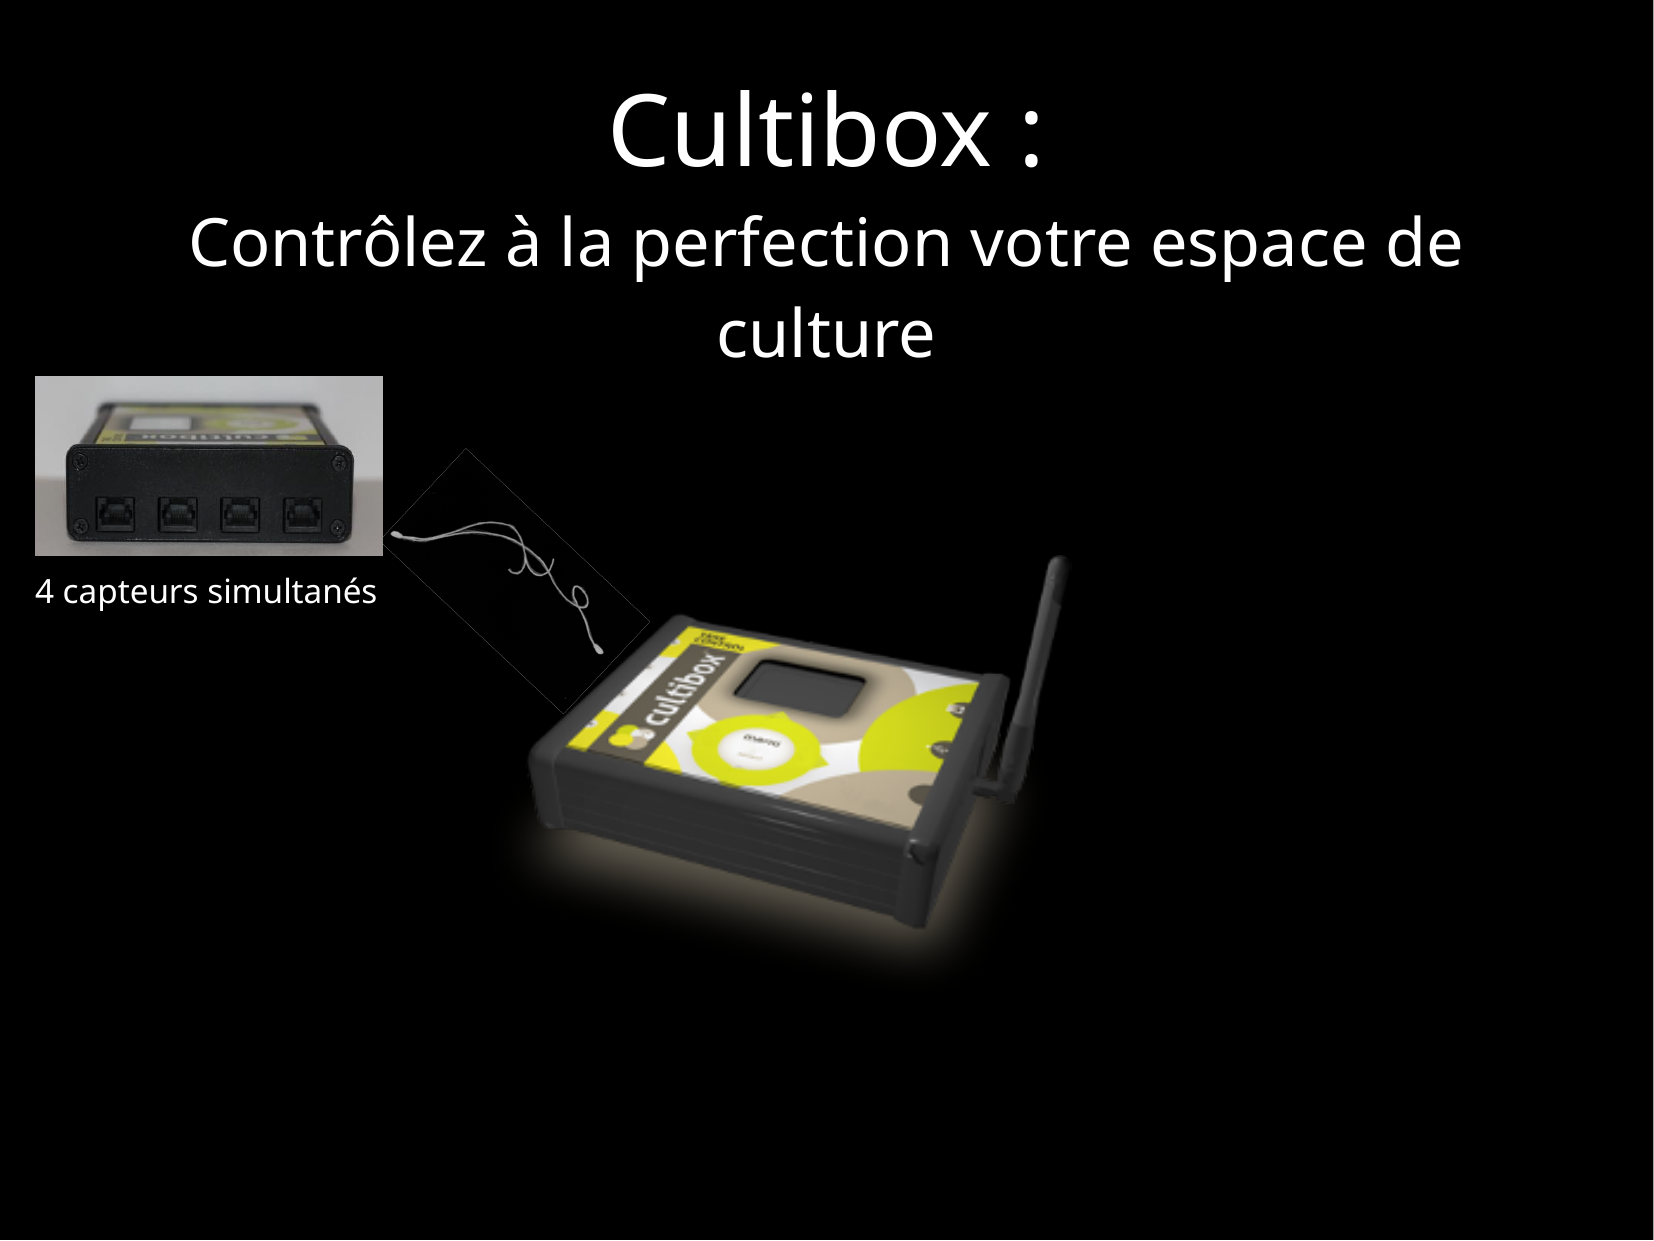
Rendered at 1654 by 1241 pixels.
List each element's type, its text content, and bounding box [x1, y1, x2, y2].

subtitle Cultibox : Contrôlez à la perfection votre espace de culture [82, 117, 1571, 319]
picture [35, 376, 1072, 1004]
text_box 4 capteurs simultanés [0, 567, 414, 615]
